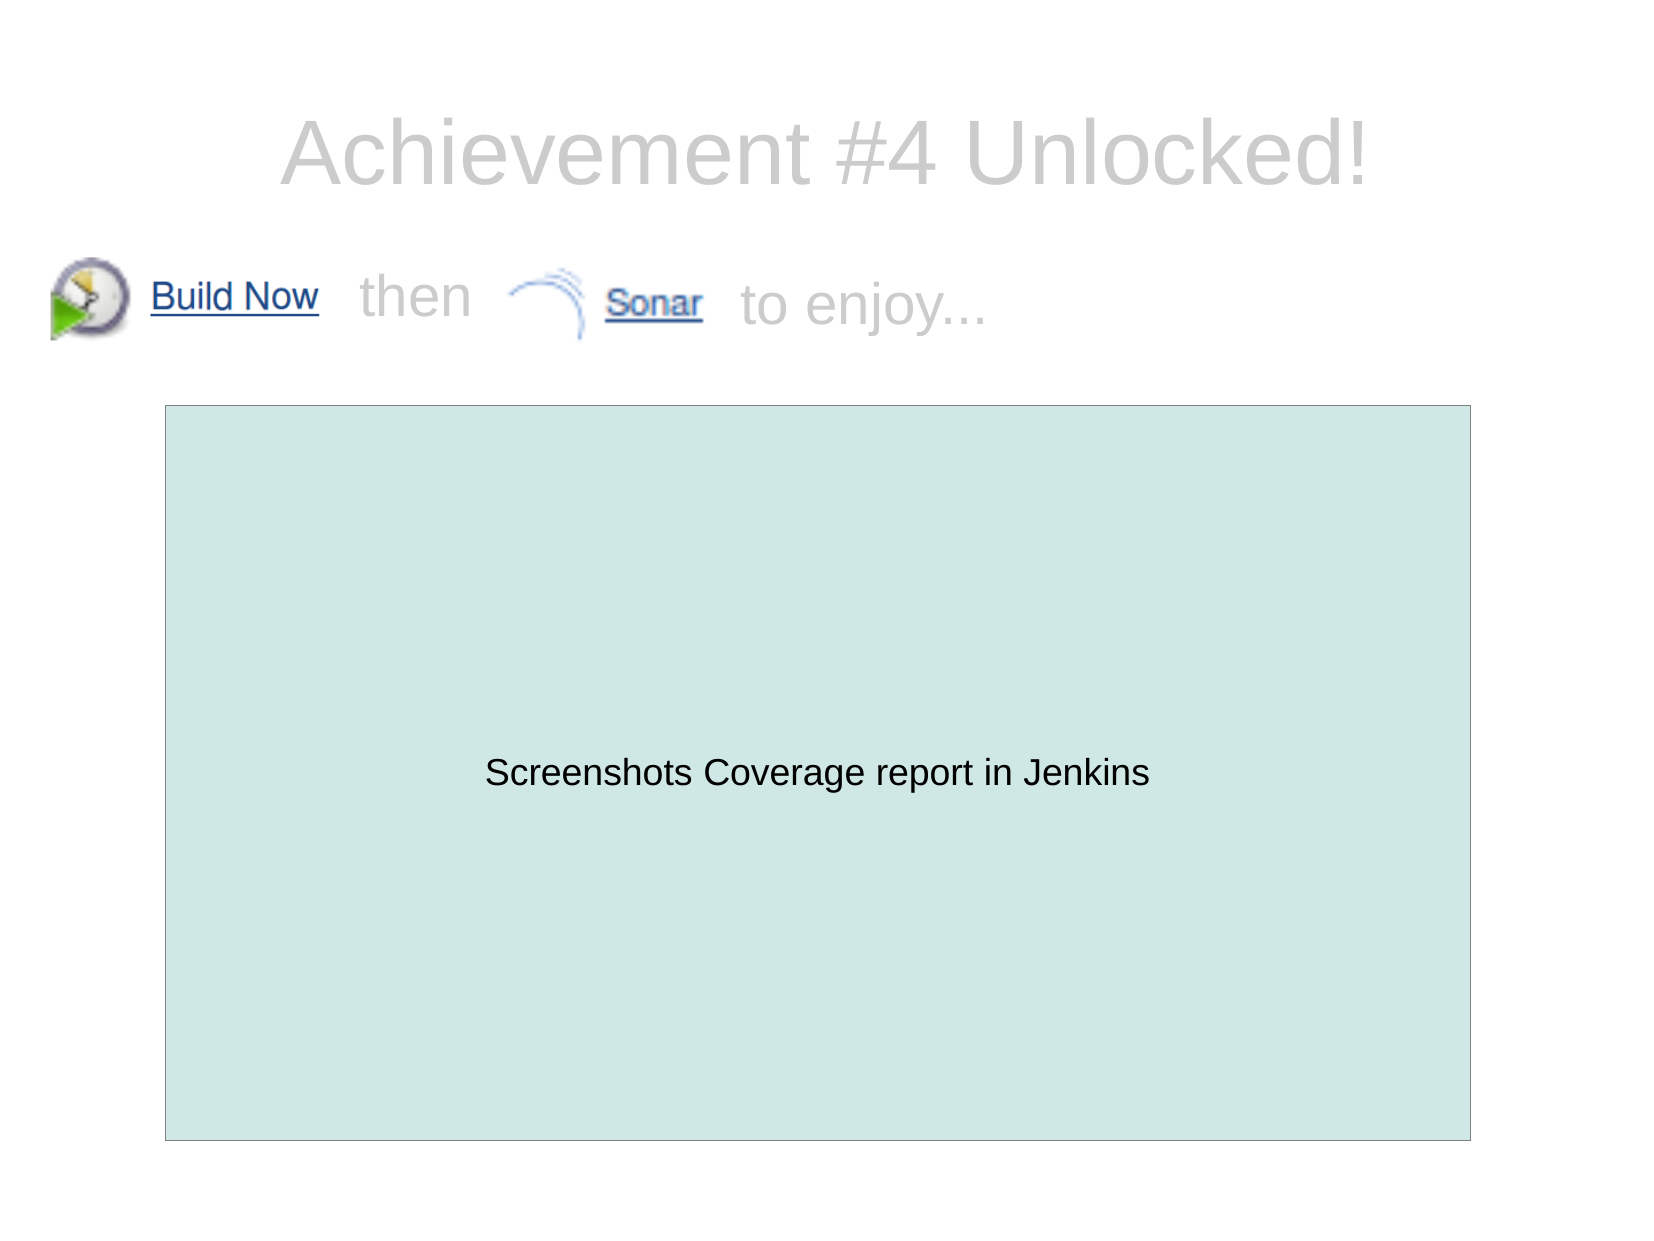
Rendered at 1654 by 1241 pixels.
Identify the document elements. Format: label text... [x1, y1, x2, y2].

picture [495, 256, 721, 354]
text_box then [345, 256, 496, 337]
text_box to enjoy... [725, 264, 1006, 344]
title Achievement #4 Unlocked! [82, 49, 1571, 257]
text_box Screenshots Coverage report in Jenkins [165, 405, 1471, 1141]
picture [30, 240, 379, 348]
